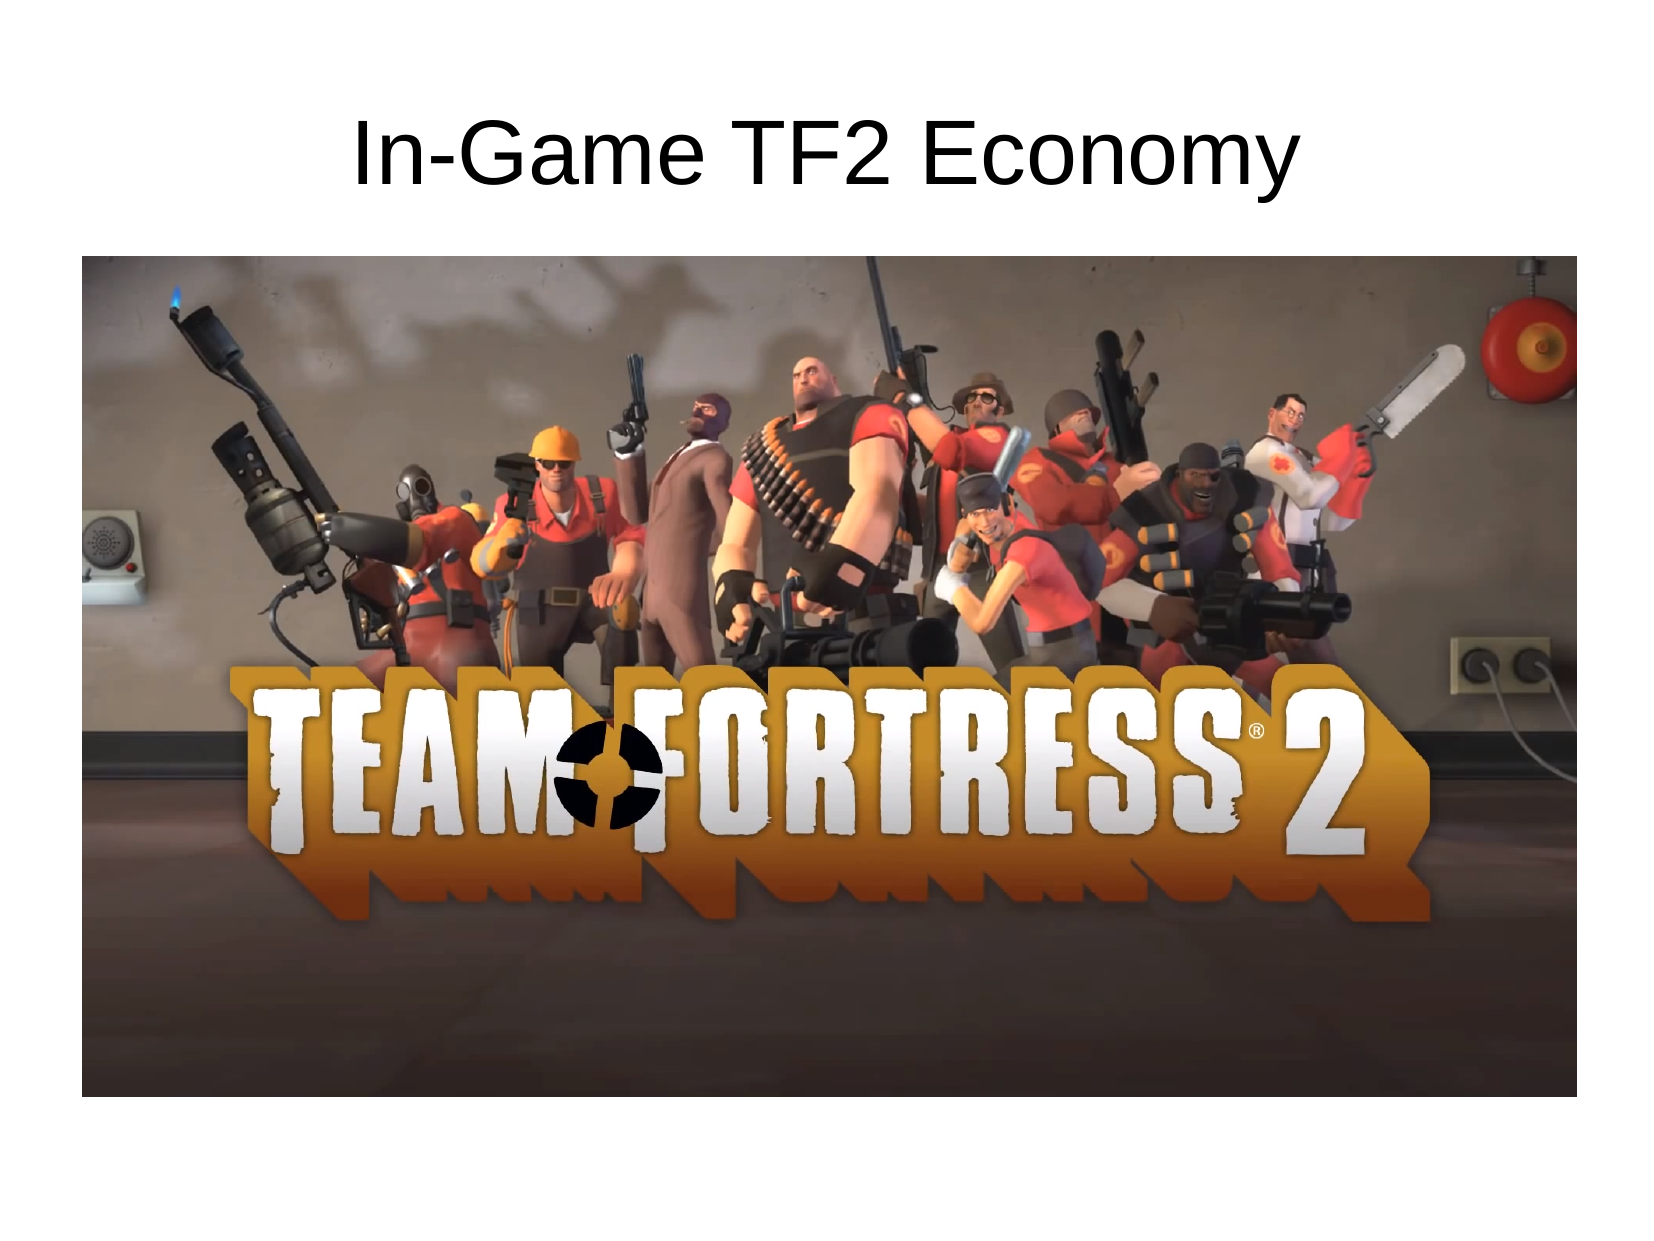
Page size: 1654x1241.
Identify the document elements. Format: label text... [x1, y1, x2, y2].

title In-Game TF2 Economy [82, 49, 1571, 256]
picture [82, 256, 1577, 1097]
